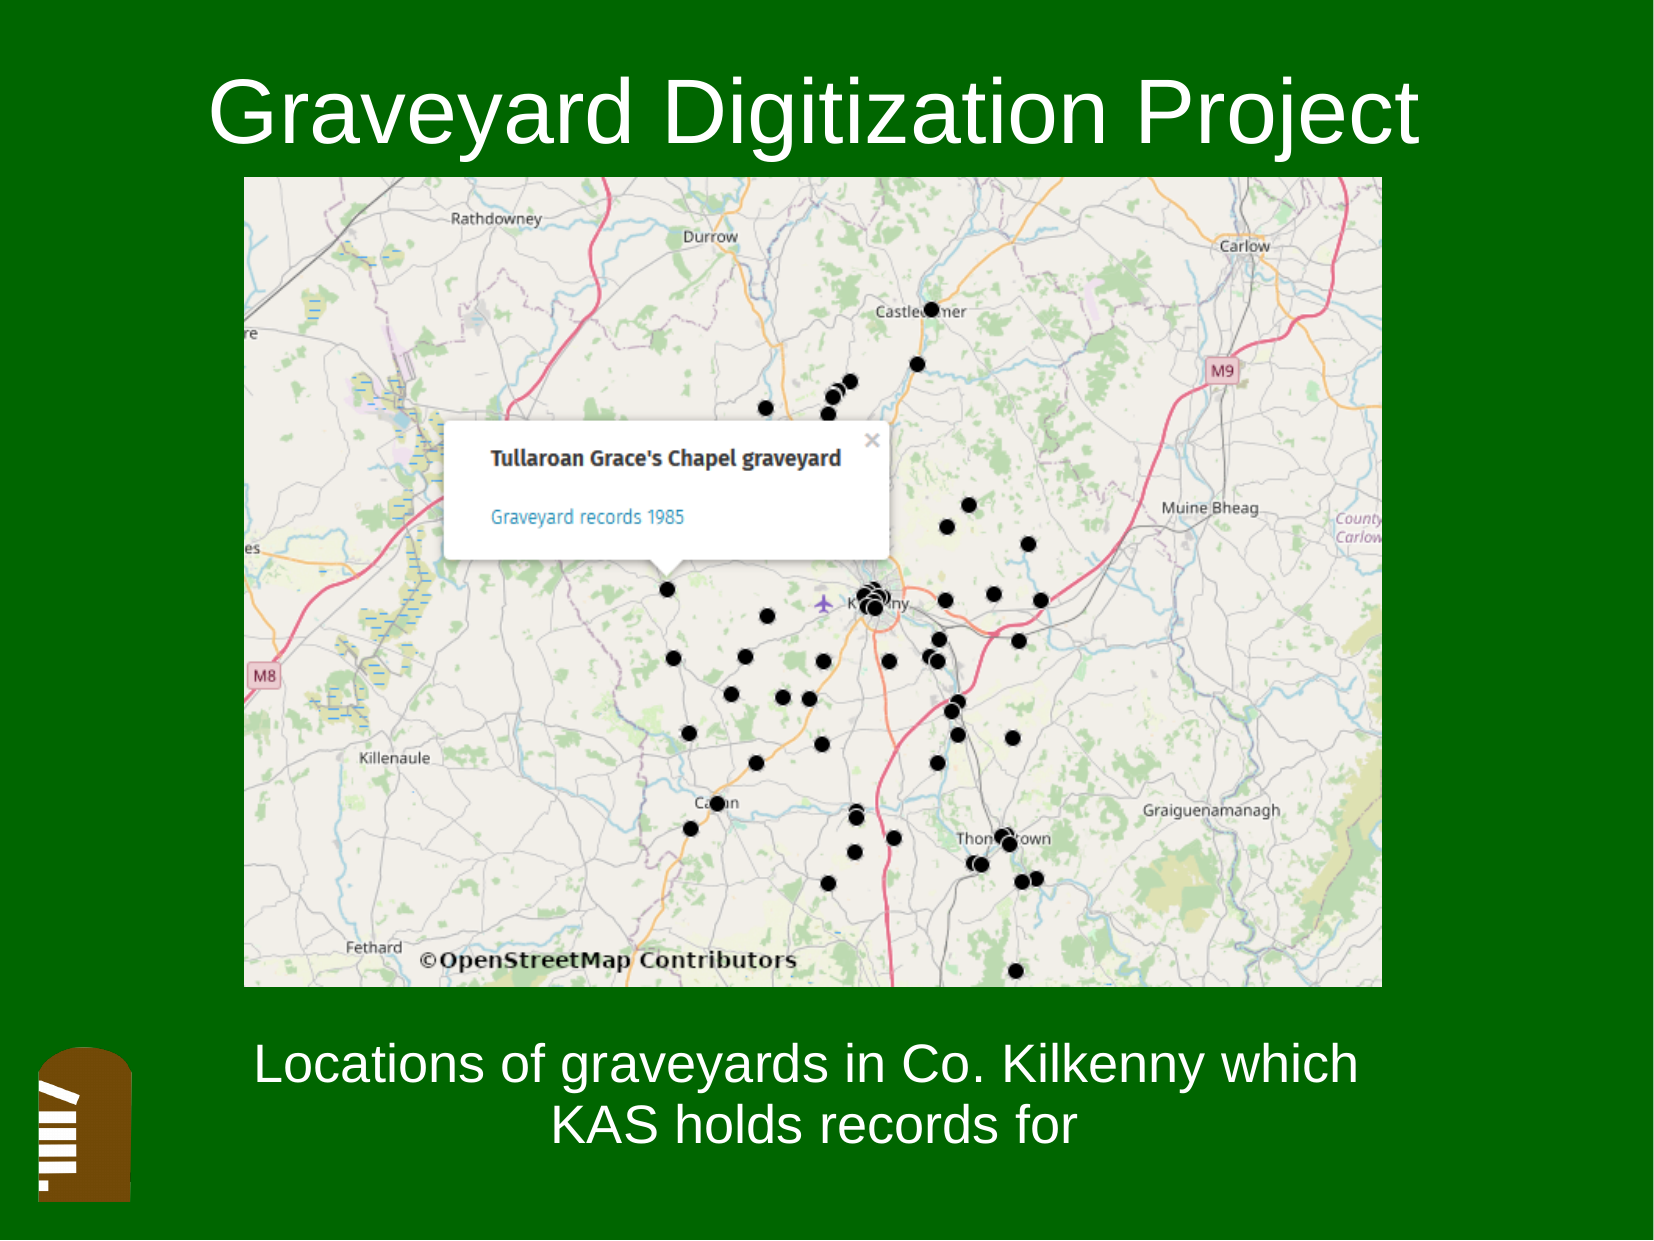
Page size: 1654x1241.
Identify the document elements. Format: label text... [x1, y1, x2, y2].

title Graveyard Digitization Project [70, 35, 1560, 189]
picture [0, 1032, 178, 1217]
subtitle Locations of graveyards in Co. Kilkenny which KAS holds records for [248, 1033, 1382, 1156]
picture [244, 177, 1382, 987]
